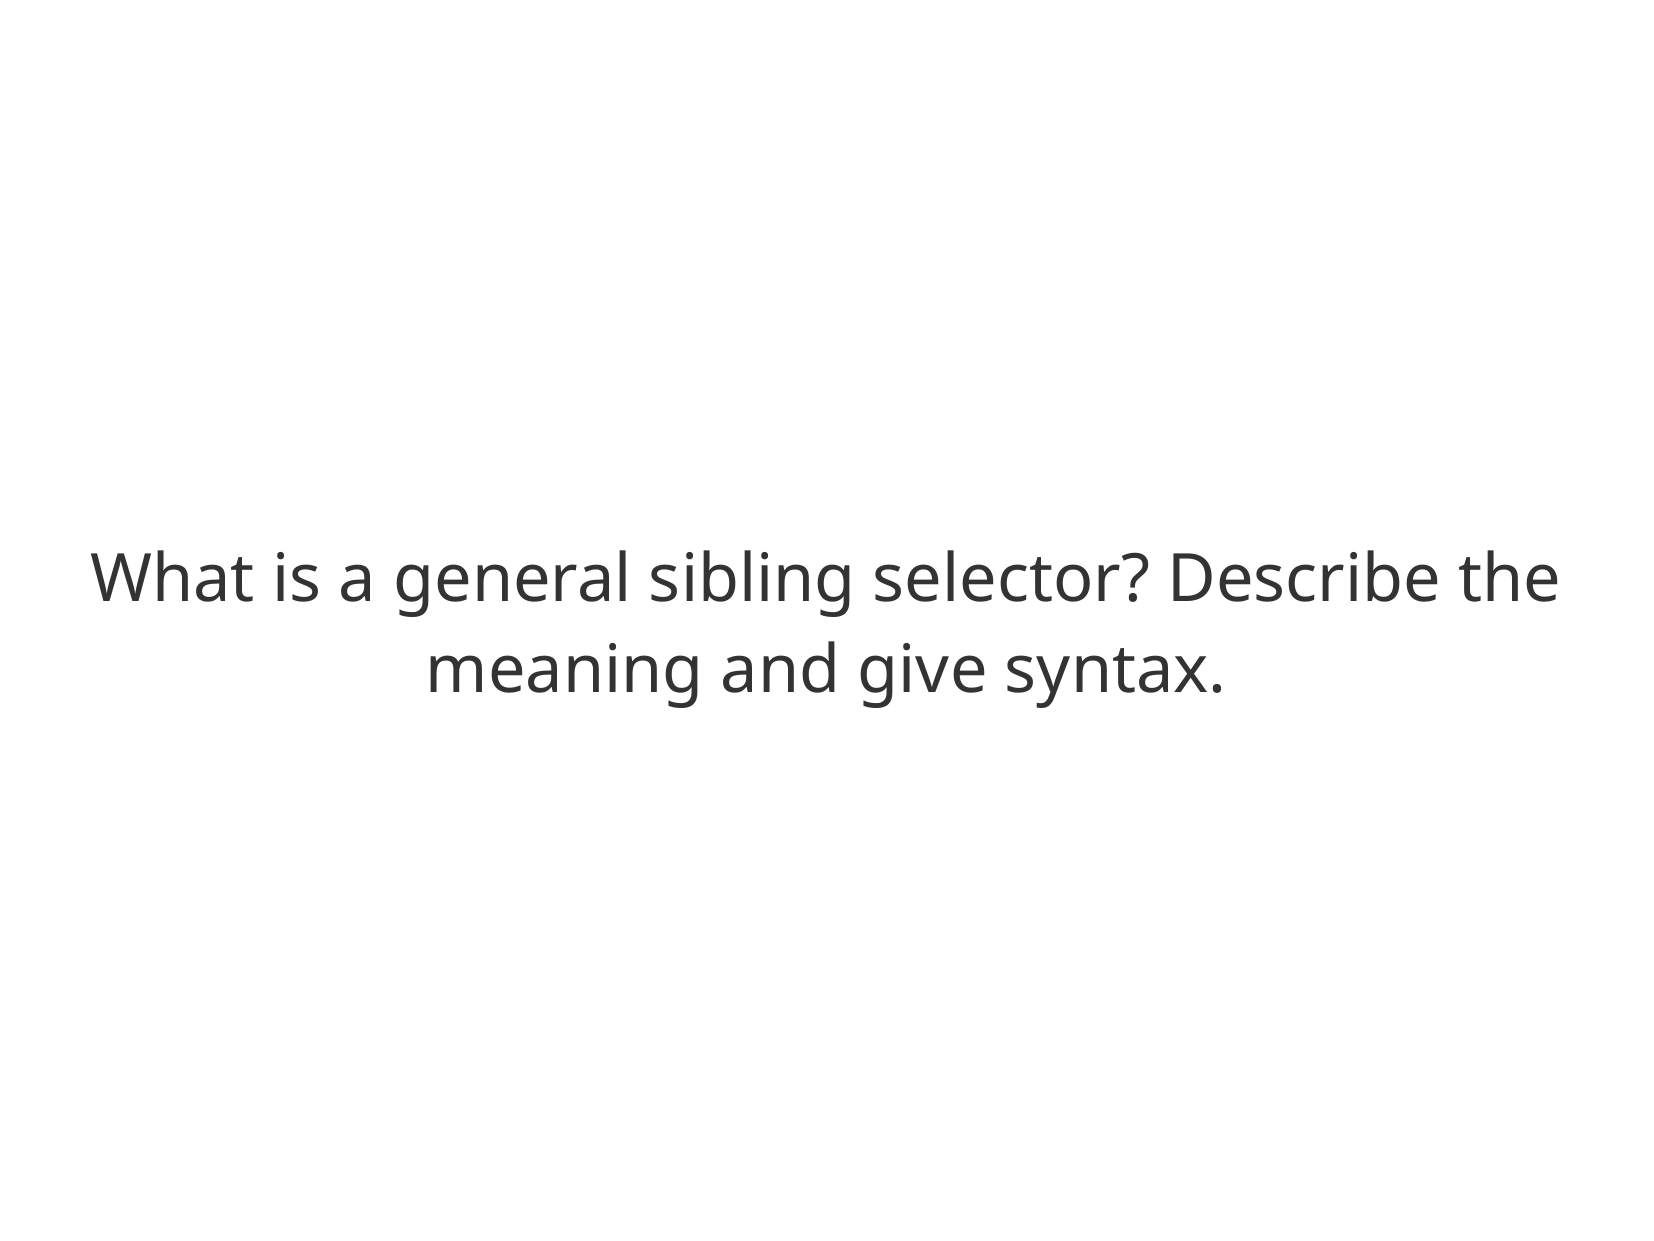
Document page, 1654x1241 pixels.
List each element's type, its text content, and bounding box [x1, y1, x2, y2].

subtitle What is a general sibling selector? Describe the meaning and give syntax. [82, 49, 1571, 1193]
